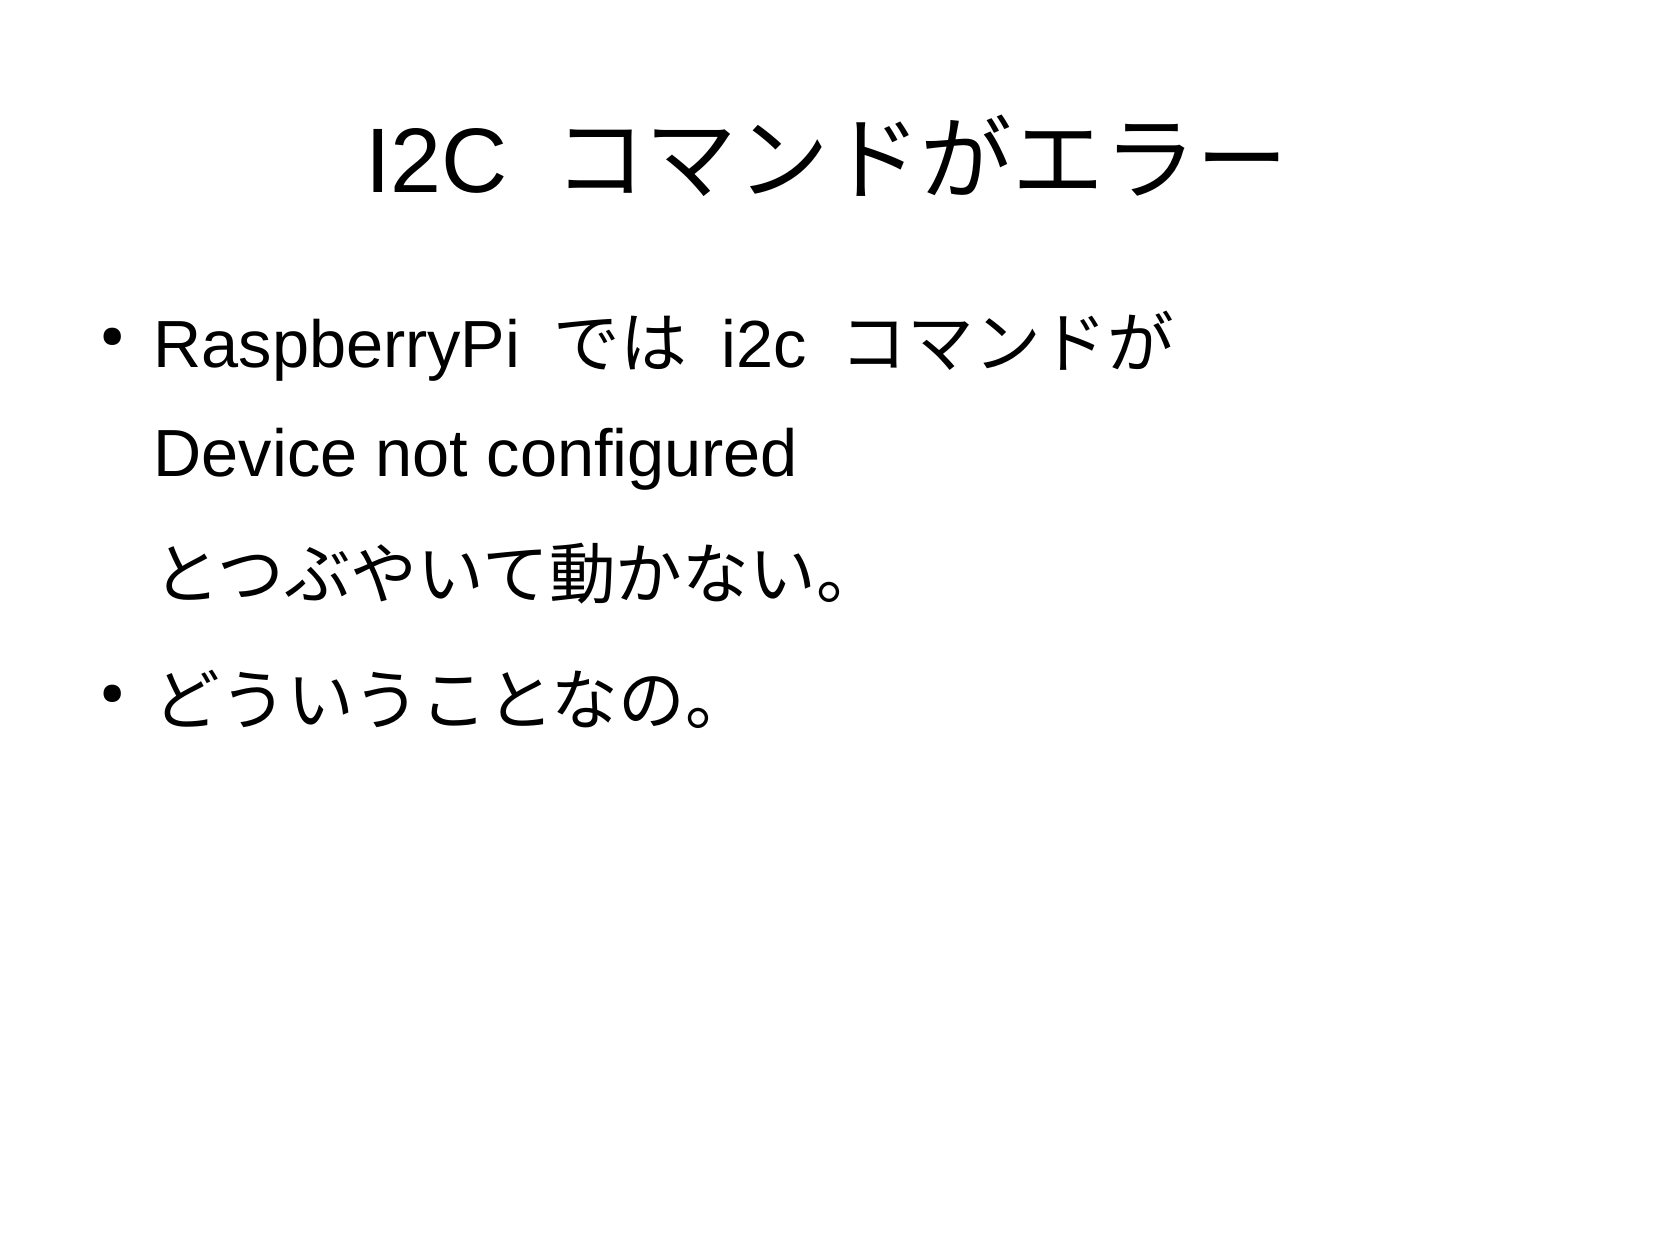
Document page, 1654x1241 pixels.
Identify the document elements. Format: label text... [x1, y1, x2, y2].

list RaspberryPi では i2c コマンドが Device not configured とつぶやいて動かない。 どういうことなの。 [82, 290, 1571, 1010]
title I2C コマンドがエラー [82, 49, 1571, 257]
